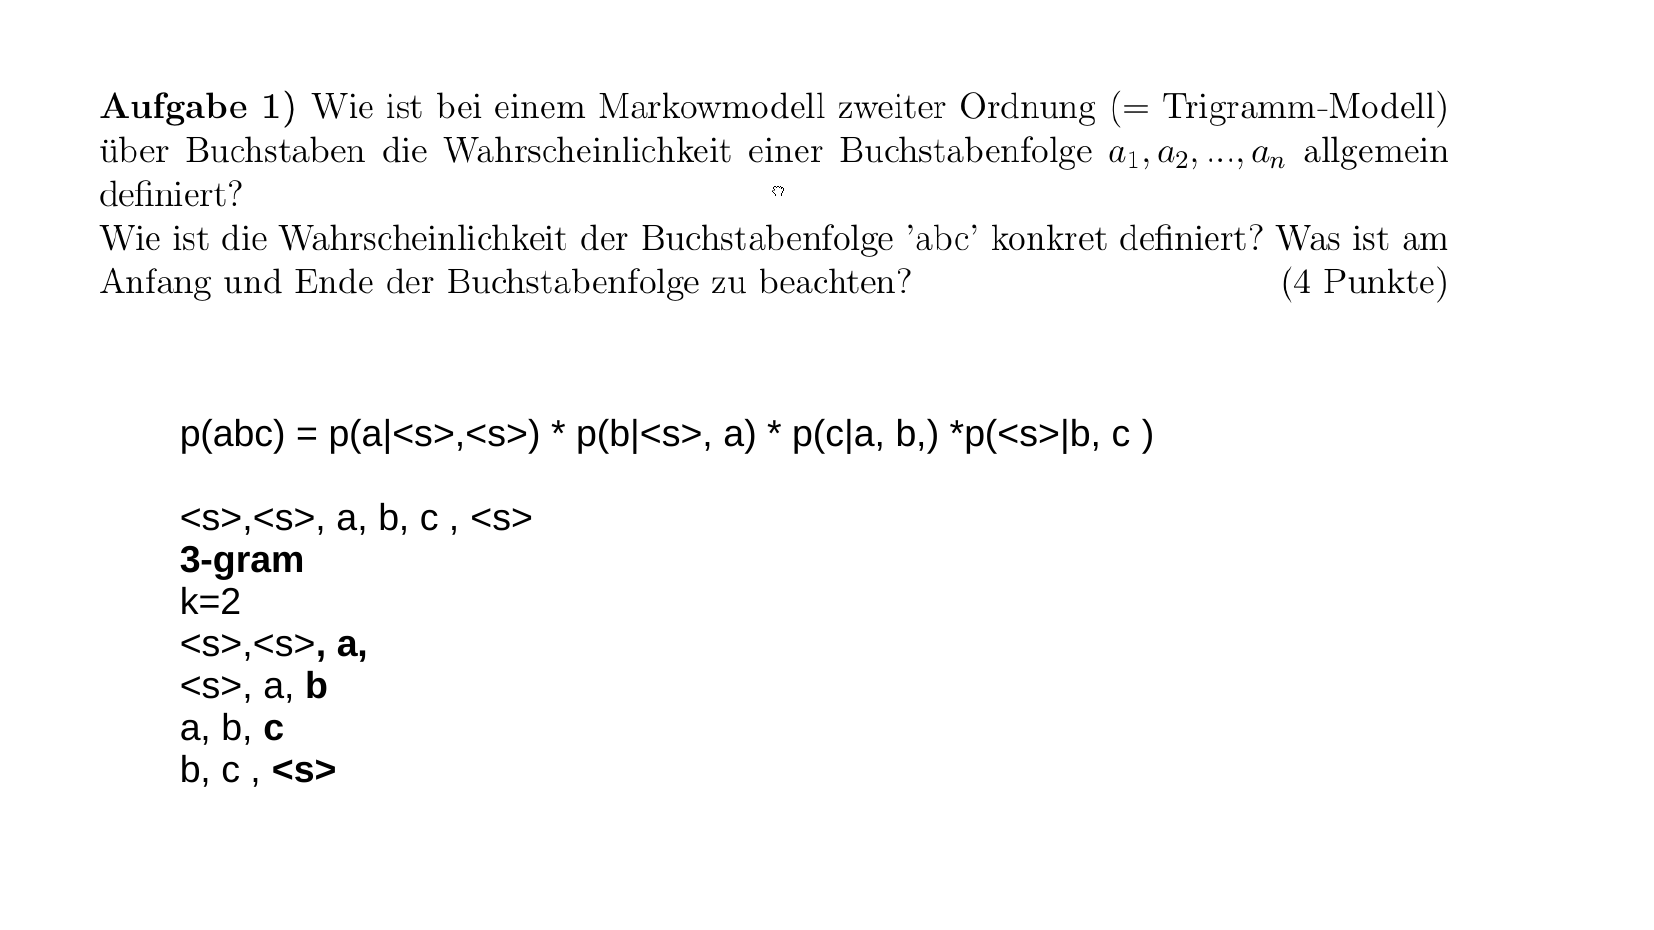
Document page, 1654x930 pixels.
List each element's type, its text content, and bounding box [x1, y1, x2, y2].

text_box p(abc) = p(a|<s>,<s>) * p(b|<s>, a) * p(c|a, b,) *p(<s>|b, c ) <s>,<s>, a, b, c , <s> 3-gram k=2 <s>,<s>, a, <s>, a, b a, b, c b, c , <s> [165, 405, 1501, 840]
picture [76, 51, 1486, 331]
